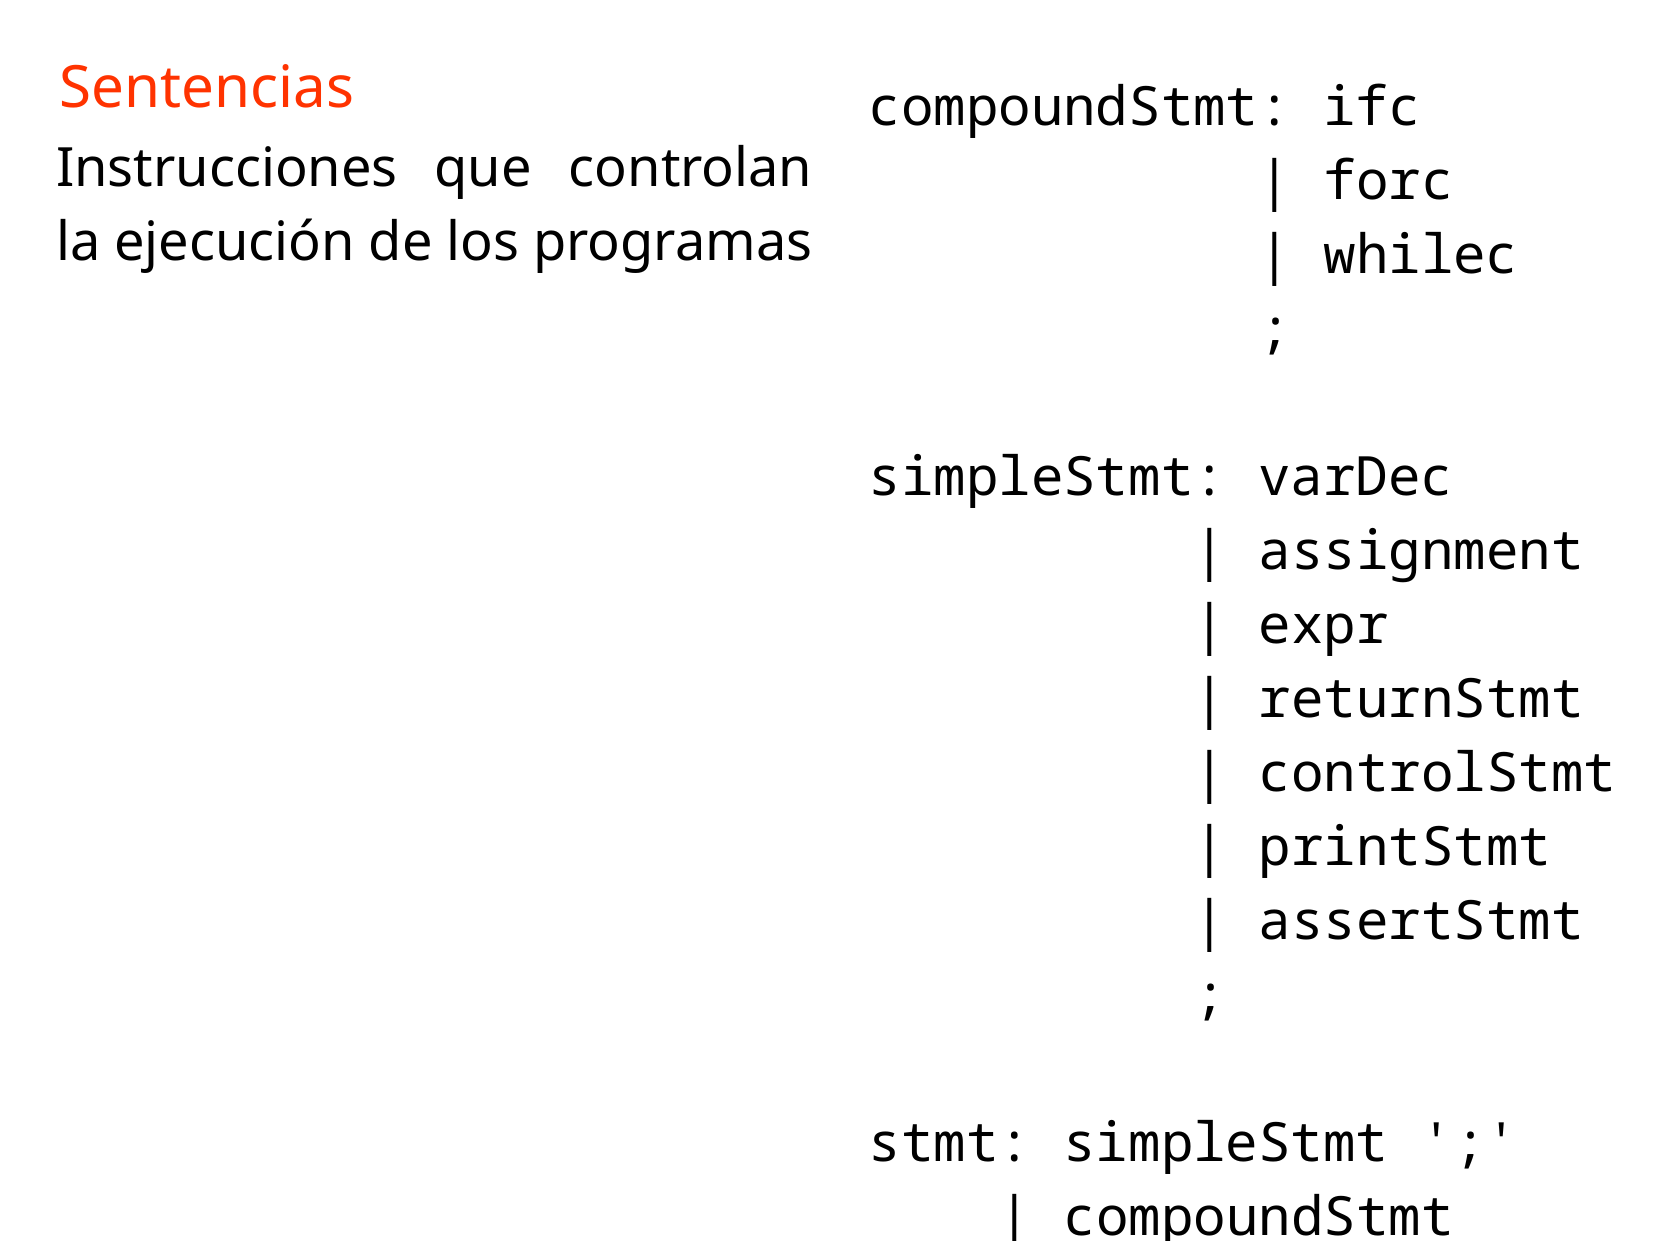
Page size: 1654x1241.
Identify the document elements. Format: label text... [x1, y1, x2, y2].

text_box Sentencias [45, 38, 1591, 139]
text_box Instrucciones que controlan la ejecución de los programas [41, 121, 837, 267]
text_box compoundStmt: ifc | forc | whilec ; simpleStmt: varDec | assignment | expr | returnStmt | controlStmt | printStmt | assertStmt ; stmt: simpleStmt ';' | compoundStmt ; [853, 60, 1632, 1185]
